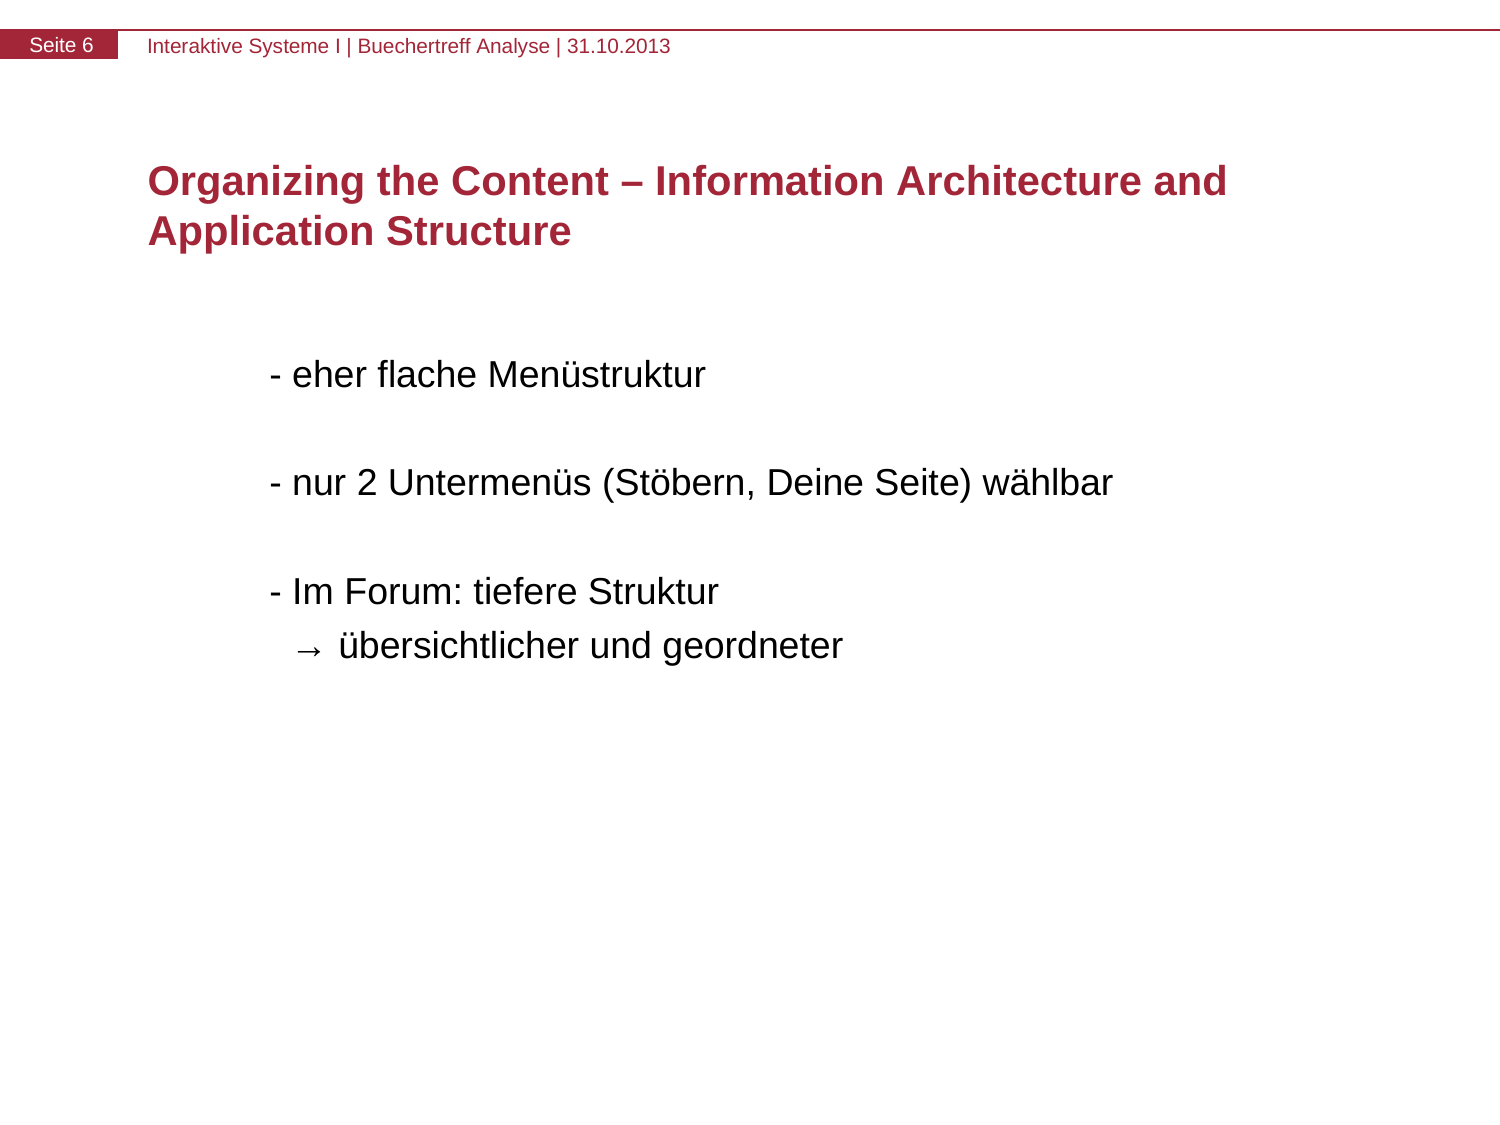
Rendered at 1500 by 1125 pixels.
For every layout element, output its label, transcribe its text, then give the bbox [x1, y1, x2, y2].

title Organizing the Content – Information Architecture and Application Structure [132, 146, 1413, 262]
list - eher flache Menüstruktur - nur 2 Untermenüs (Stöbern, Deine Seite) wählbar - Im Forum: tiefere Struktur → übersichtlicher und geordneter [132, 287, 1371, 888]
